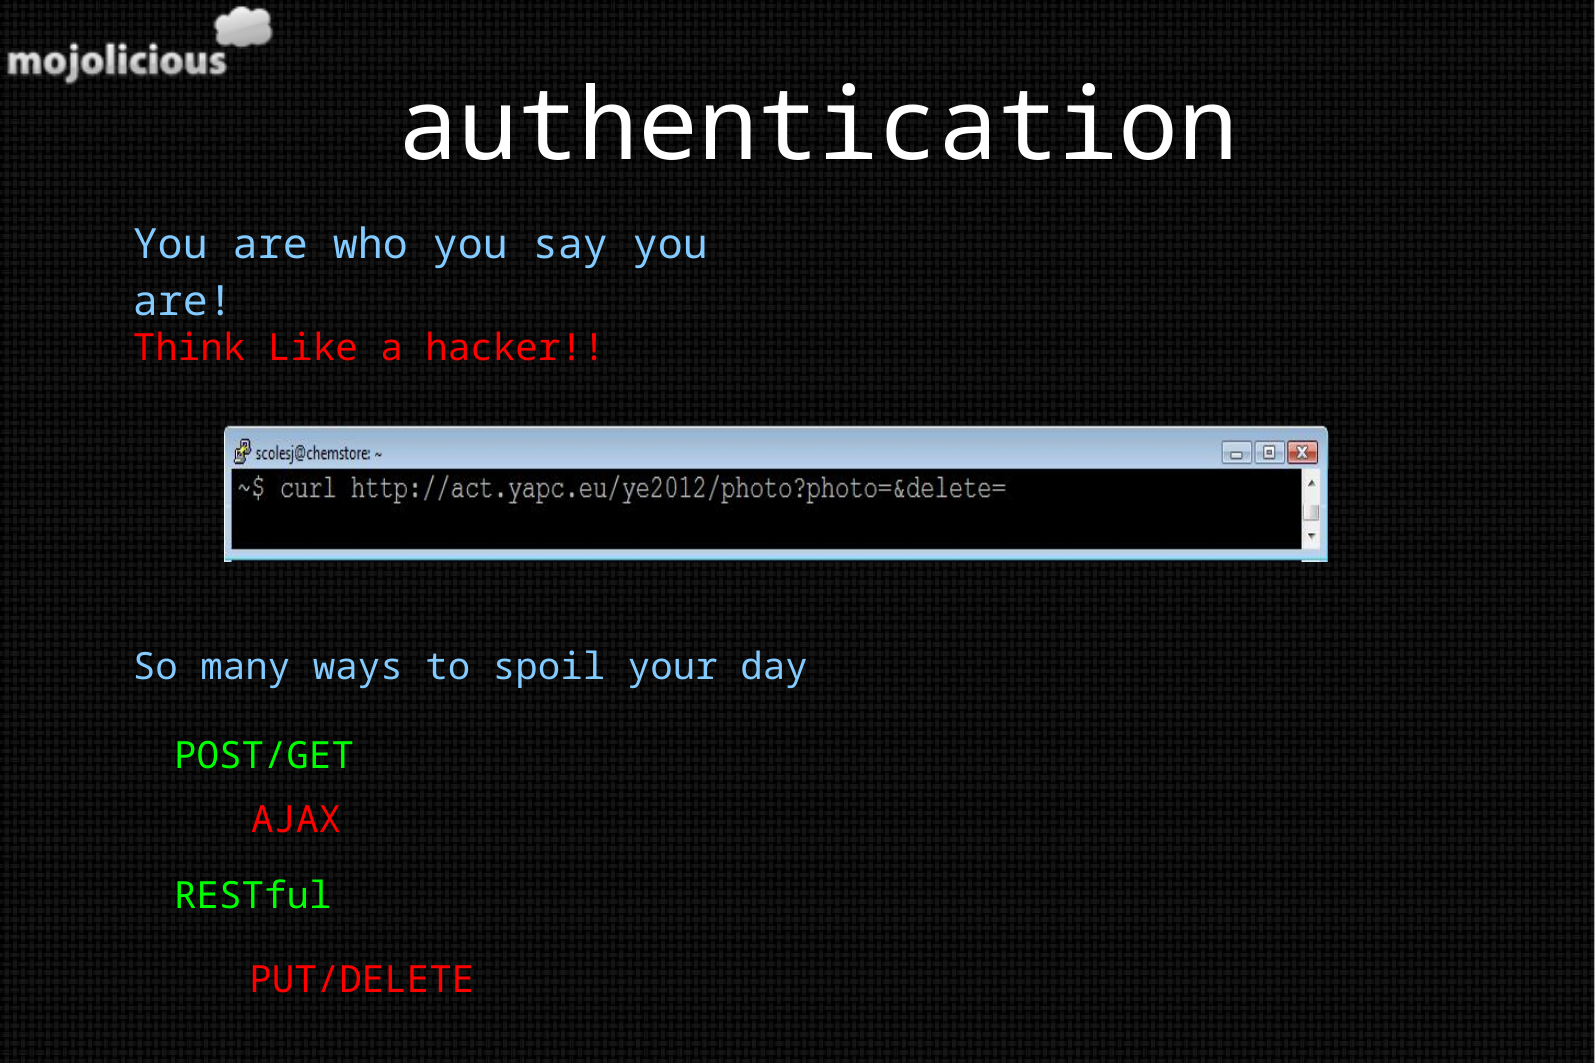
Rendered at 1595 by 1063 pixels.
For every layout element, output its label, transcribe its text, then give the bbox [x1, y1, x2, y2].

text_box PUT/DELETE [234, 944, 739, 1004]
text_box POST/GET [159, 720, 443, 780]
text_box Think Like a hacker!! [118, 313, 739, 373]
text_box You are who you say you are! [118, 206, 798, 271]
text_box AJAX [236, 785, 348, 845]
text_box RESTful [159, 856, 356, 921]
text_box So many ways to spoil your day [118, 631, 886, 691]
text_box authentication [383, 45, 1270, 178]
picture [0, 0, 1595, 1063]
